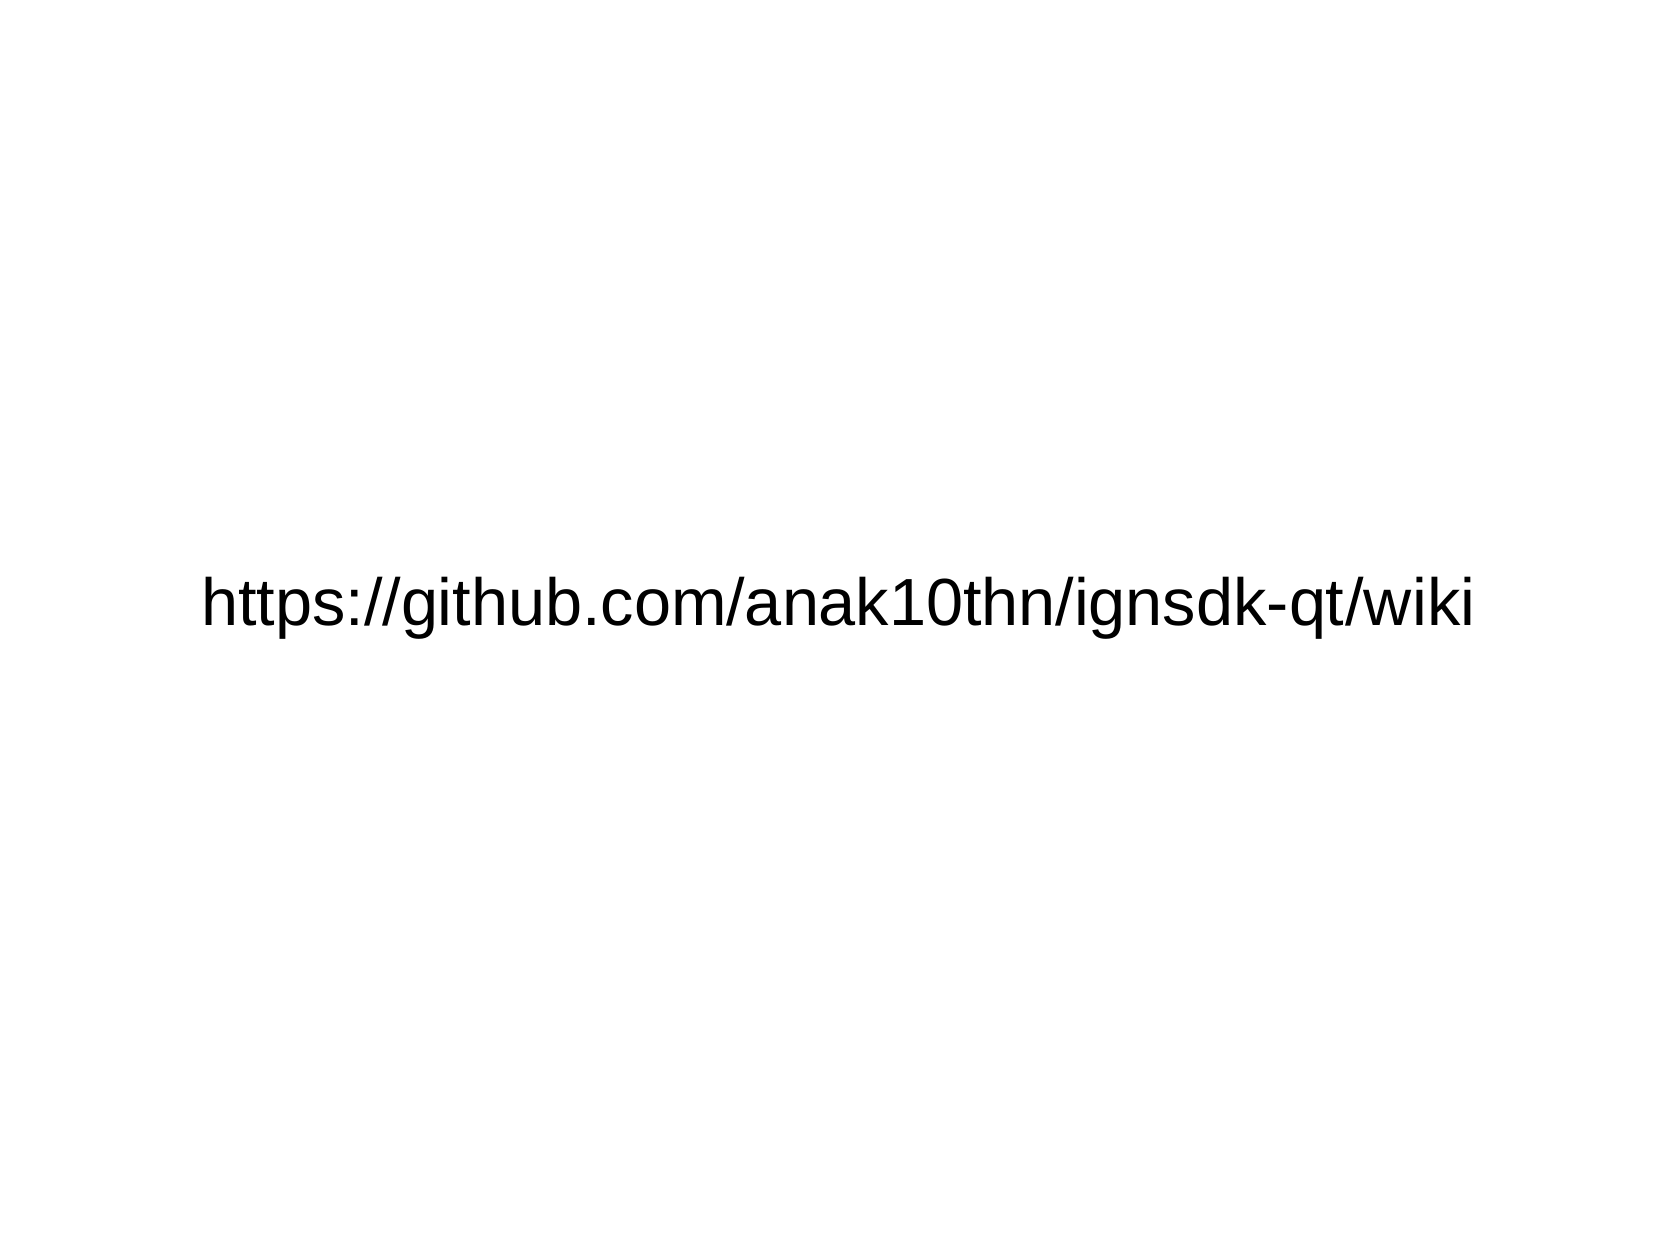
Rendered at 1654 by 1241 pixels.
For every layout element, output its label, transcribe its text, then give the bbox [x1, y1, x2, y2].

title https://github.com/anak10thn/ignsdk-qt/wiki [94, 498, 1583, 707]
